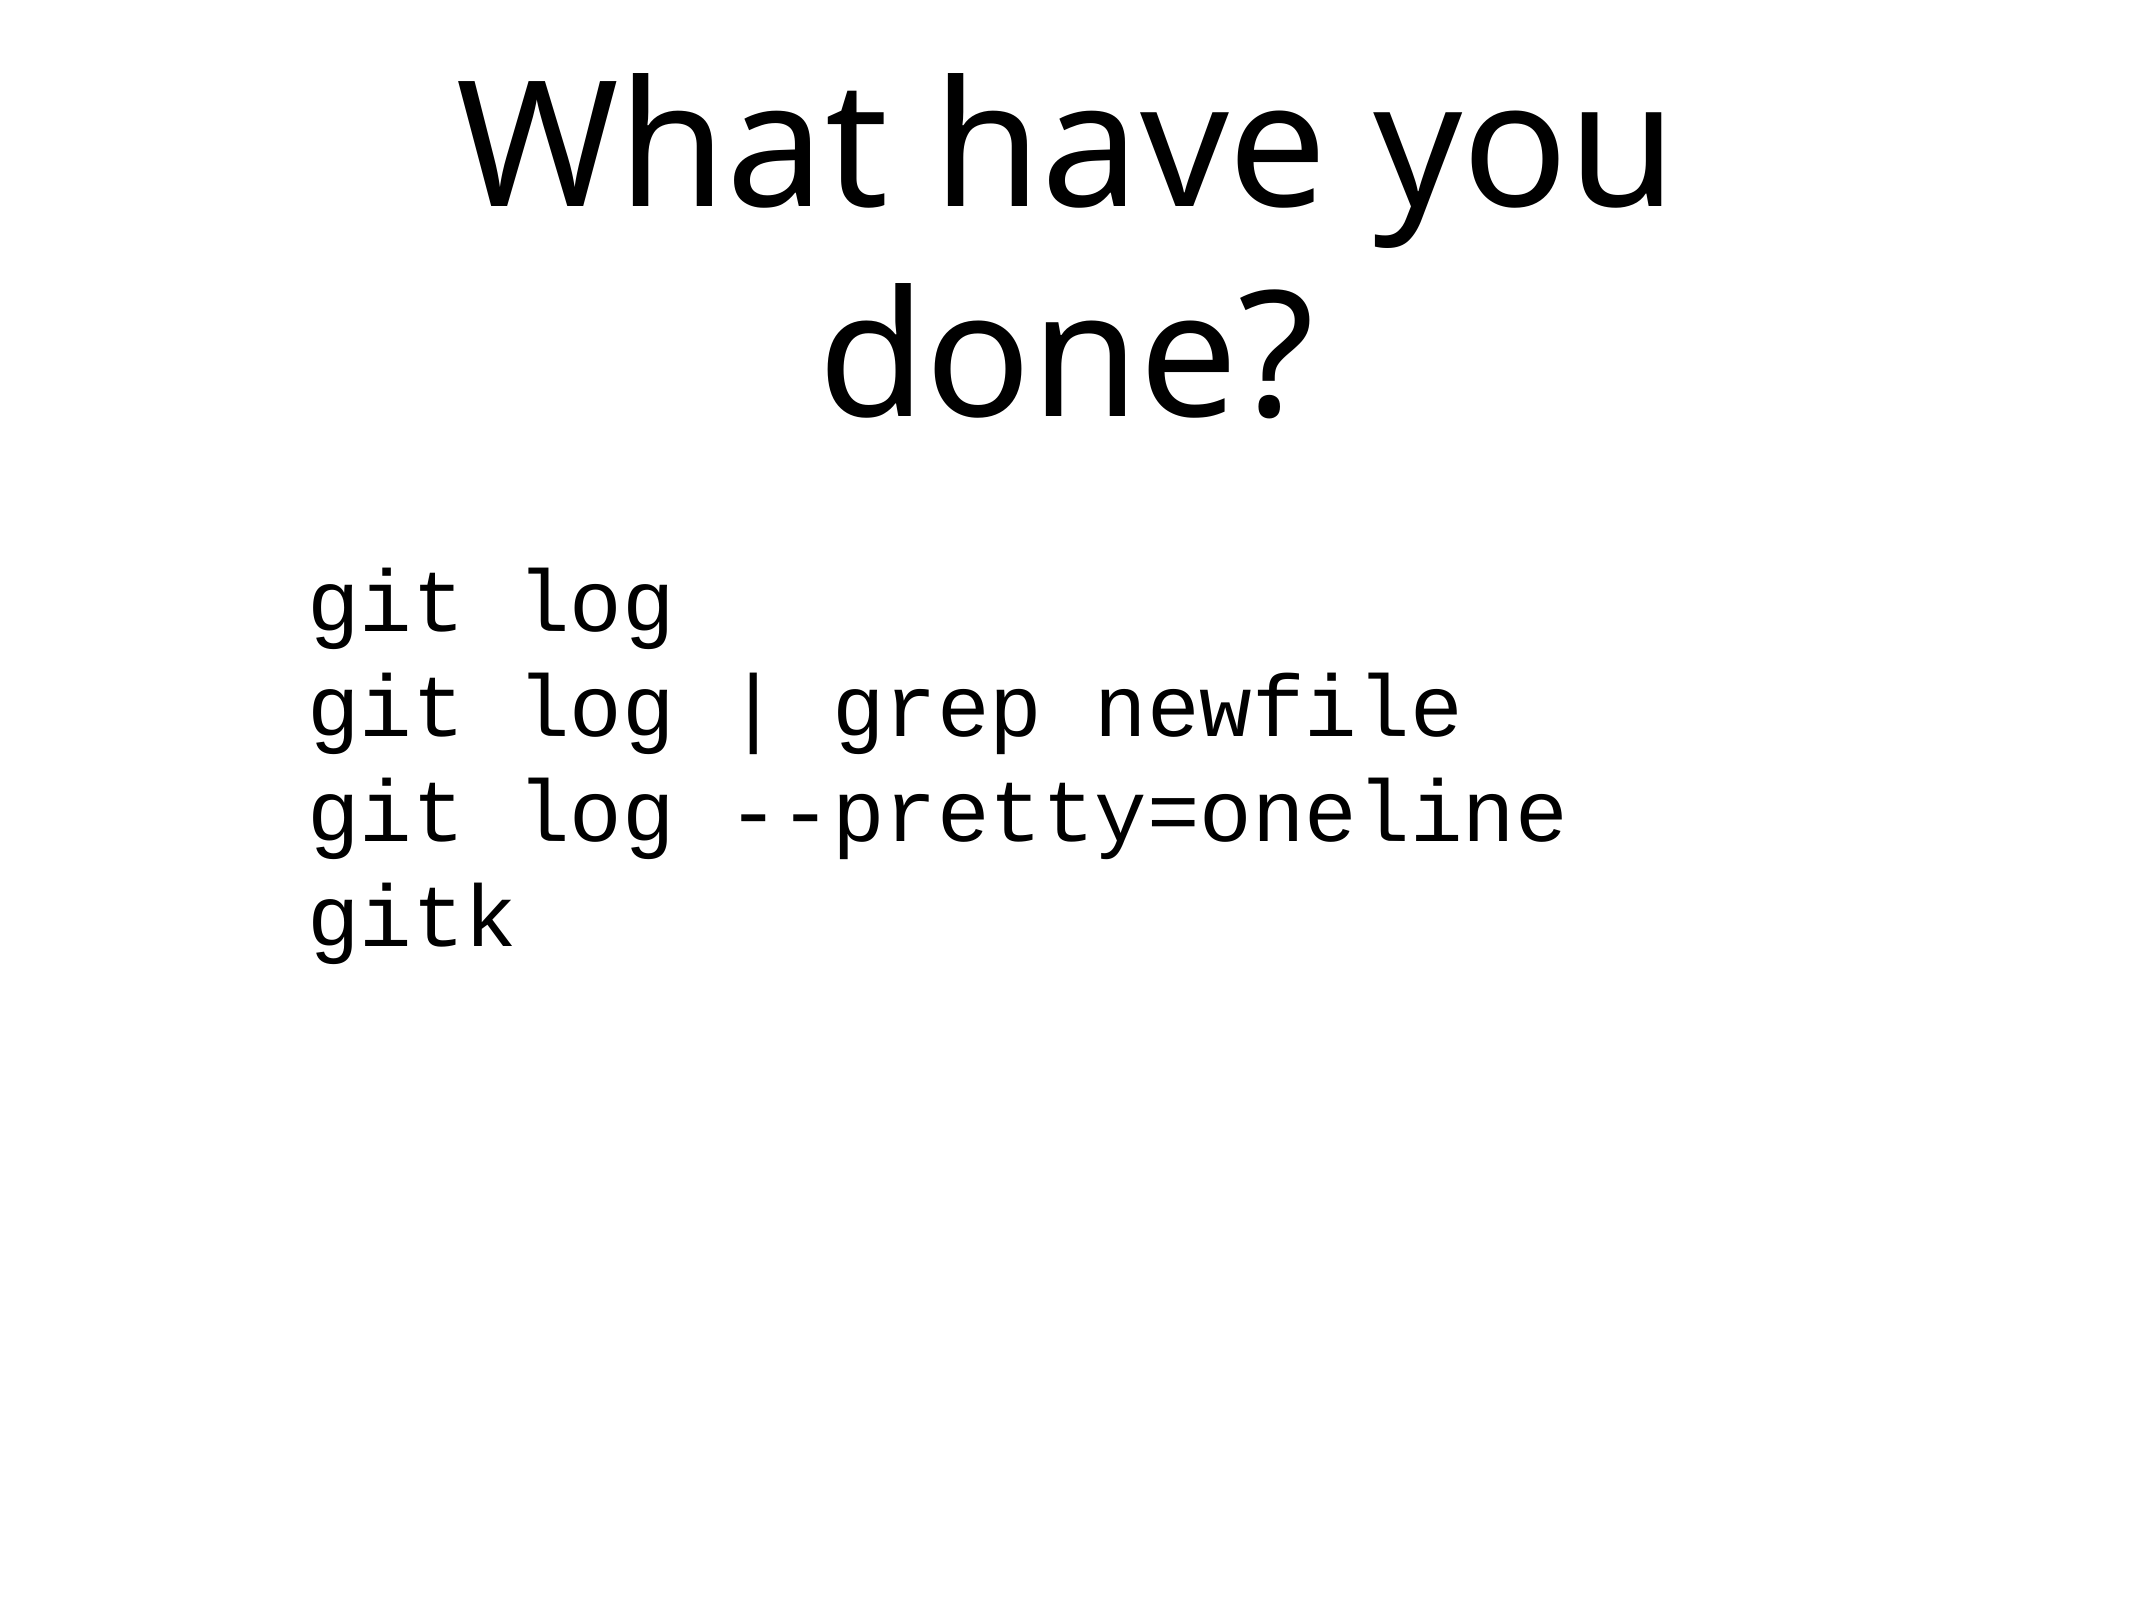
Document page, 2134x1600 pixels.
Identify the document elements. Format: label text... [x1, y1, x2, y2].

title What have you done? [208, 41, 1925, 442]
text_box git log git log | grep newfile git log --pretty=oneline gitk [307, 539, 1768, 1180]
